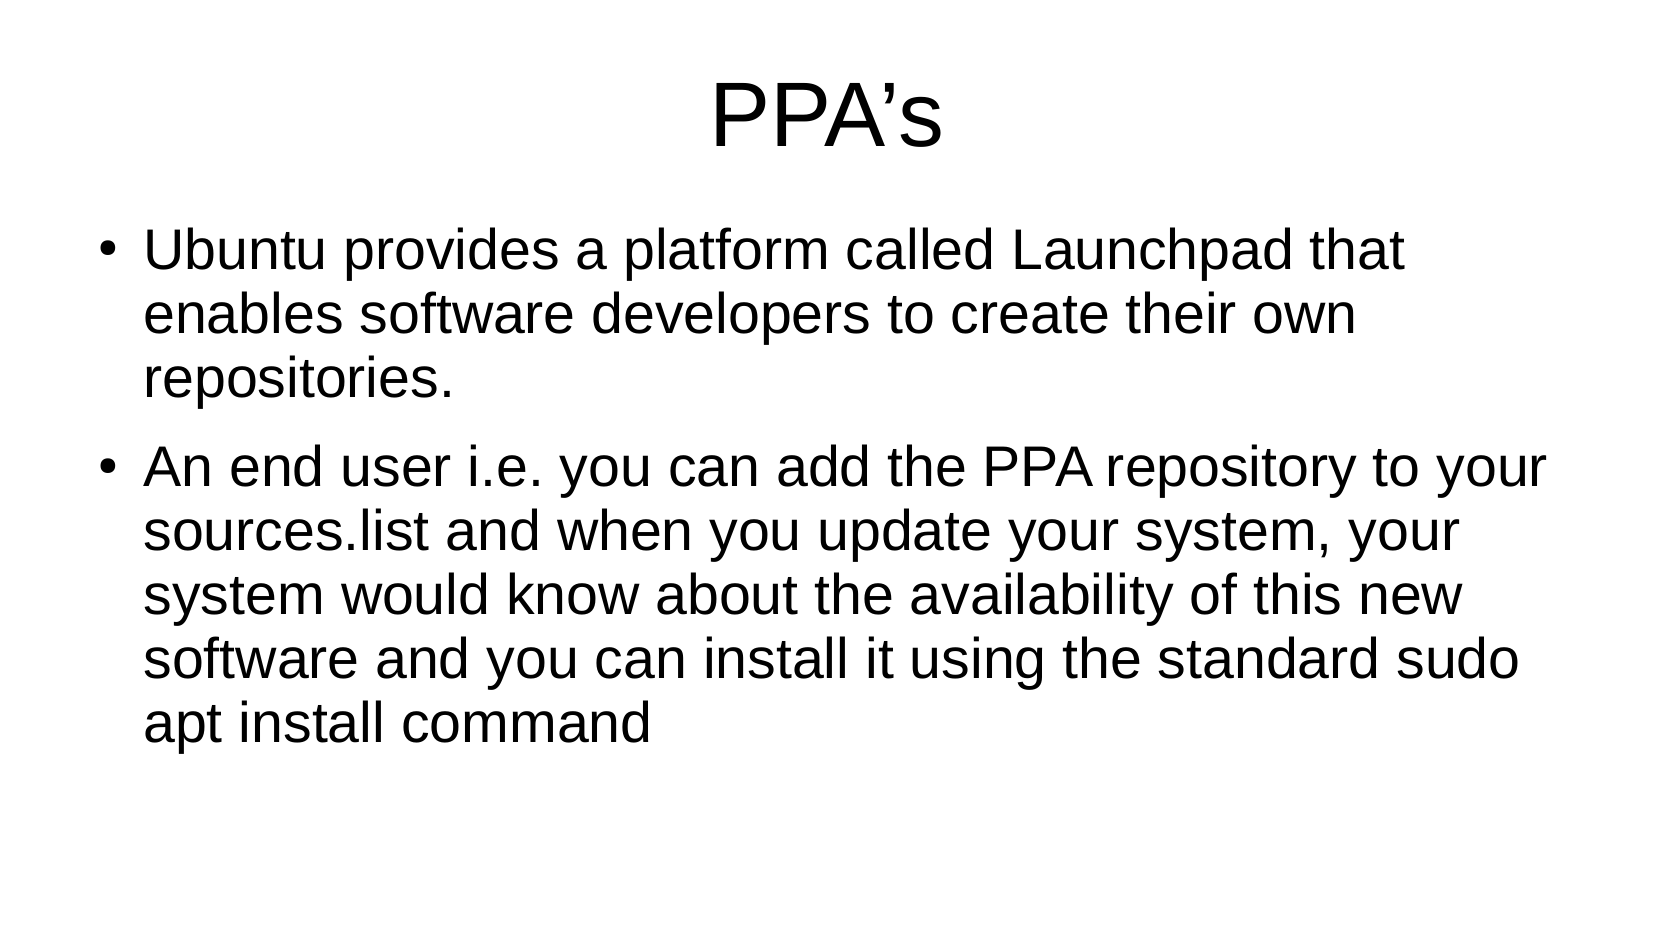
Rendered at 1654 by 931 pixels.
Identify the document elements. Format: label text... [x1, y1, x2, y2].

list Ubuntu provides a platform called Launchpad that enables software developers to create their own repositories. An end user i.e. you can add the PPA repository to your sources.list and when you update your system, your system would know about the availability of this new software and you can install it using the standard sudo apt install command [82, 217, 1571, 758]
title PPA’s [82, 37, 1571, 193]
